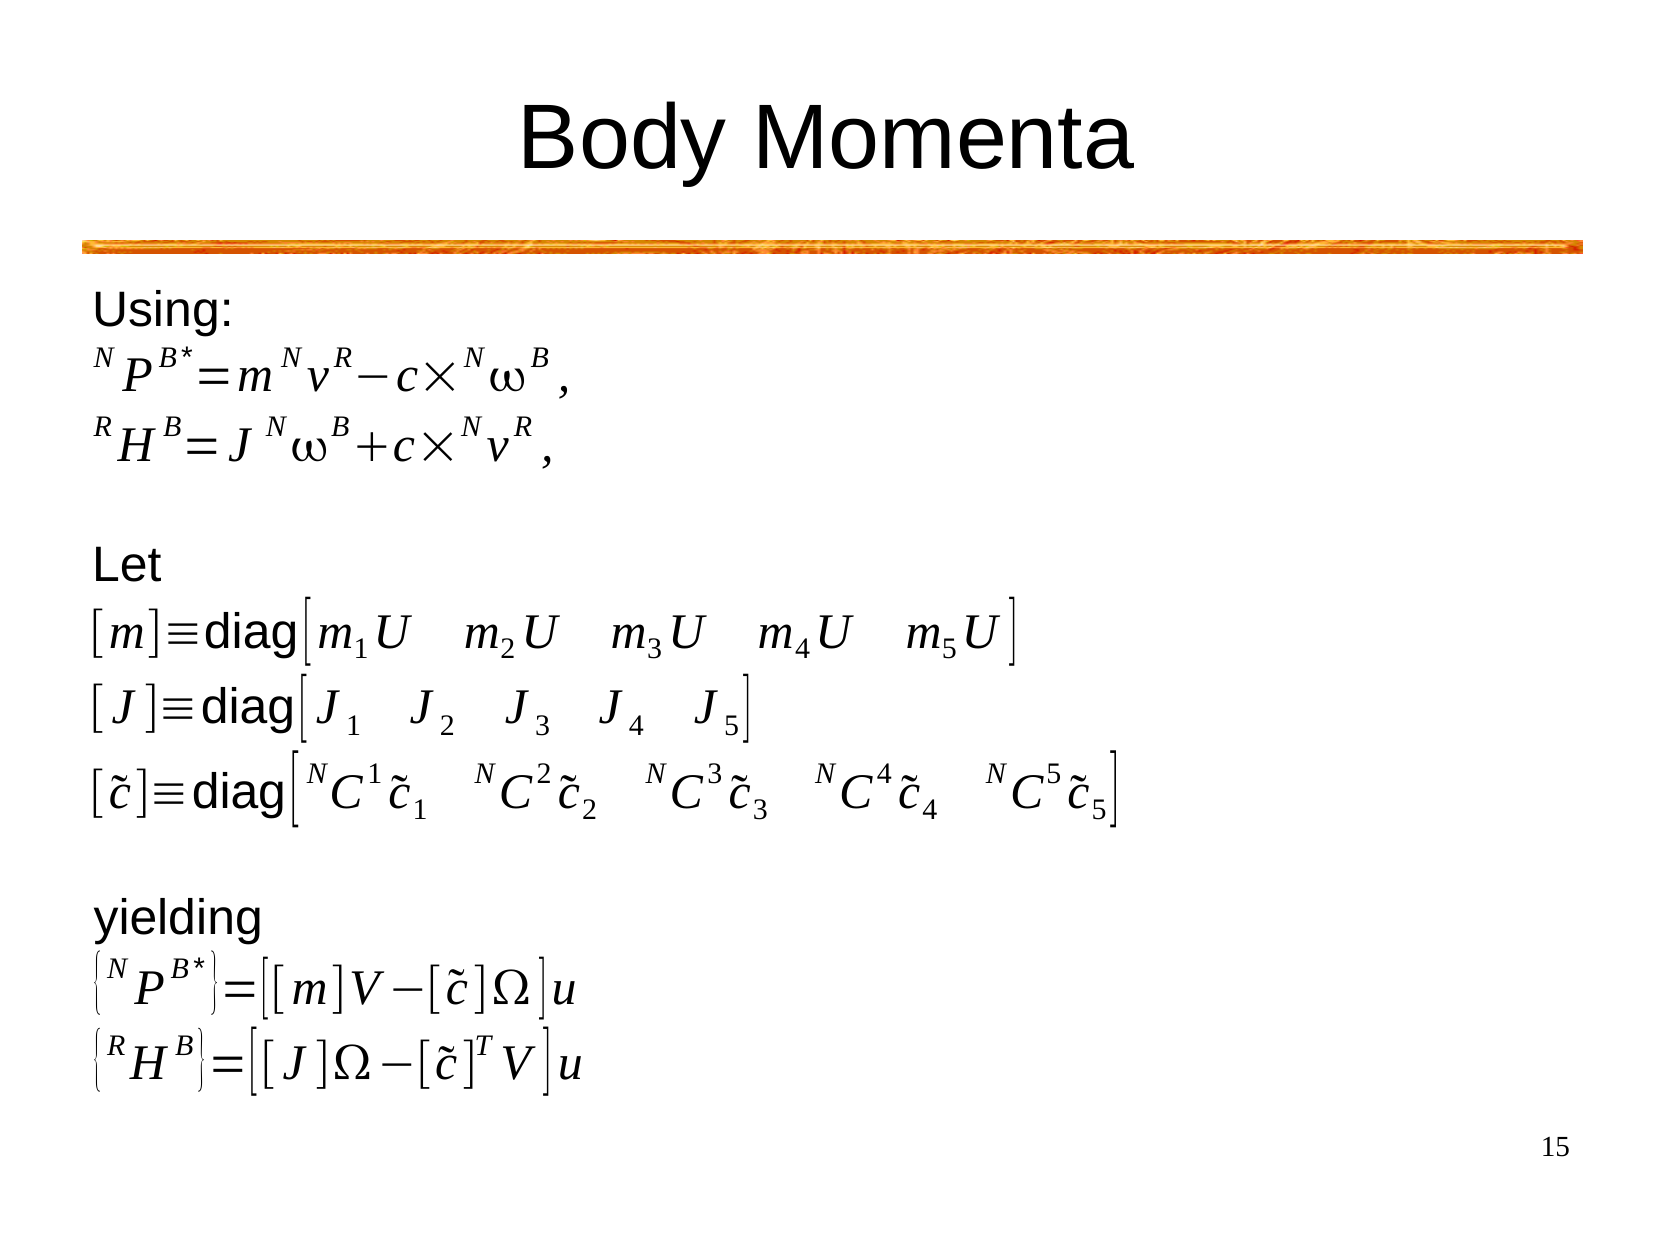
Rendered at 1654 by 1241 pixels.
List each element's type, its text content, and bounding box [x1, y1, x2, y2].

chart [84, 281, 1126, 1100]
picture [82, 240, 1583, 254]
title Body Momenta [82, 56, 1571, 218]
